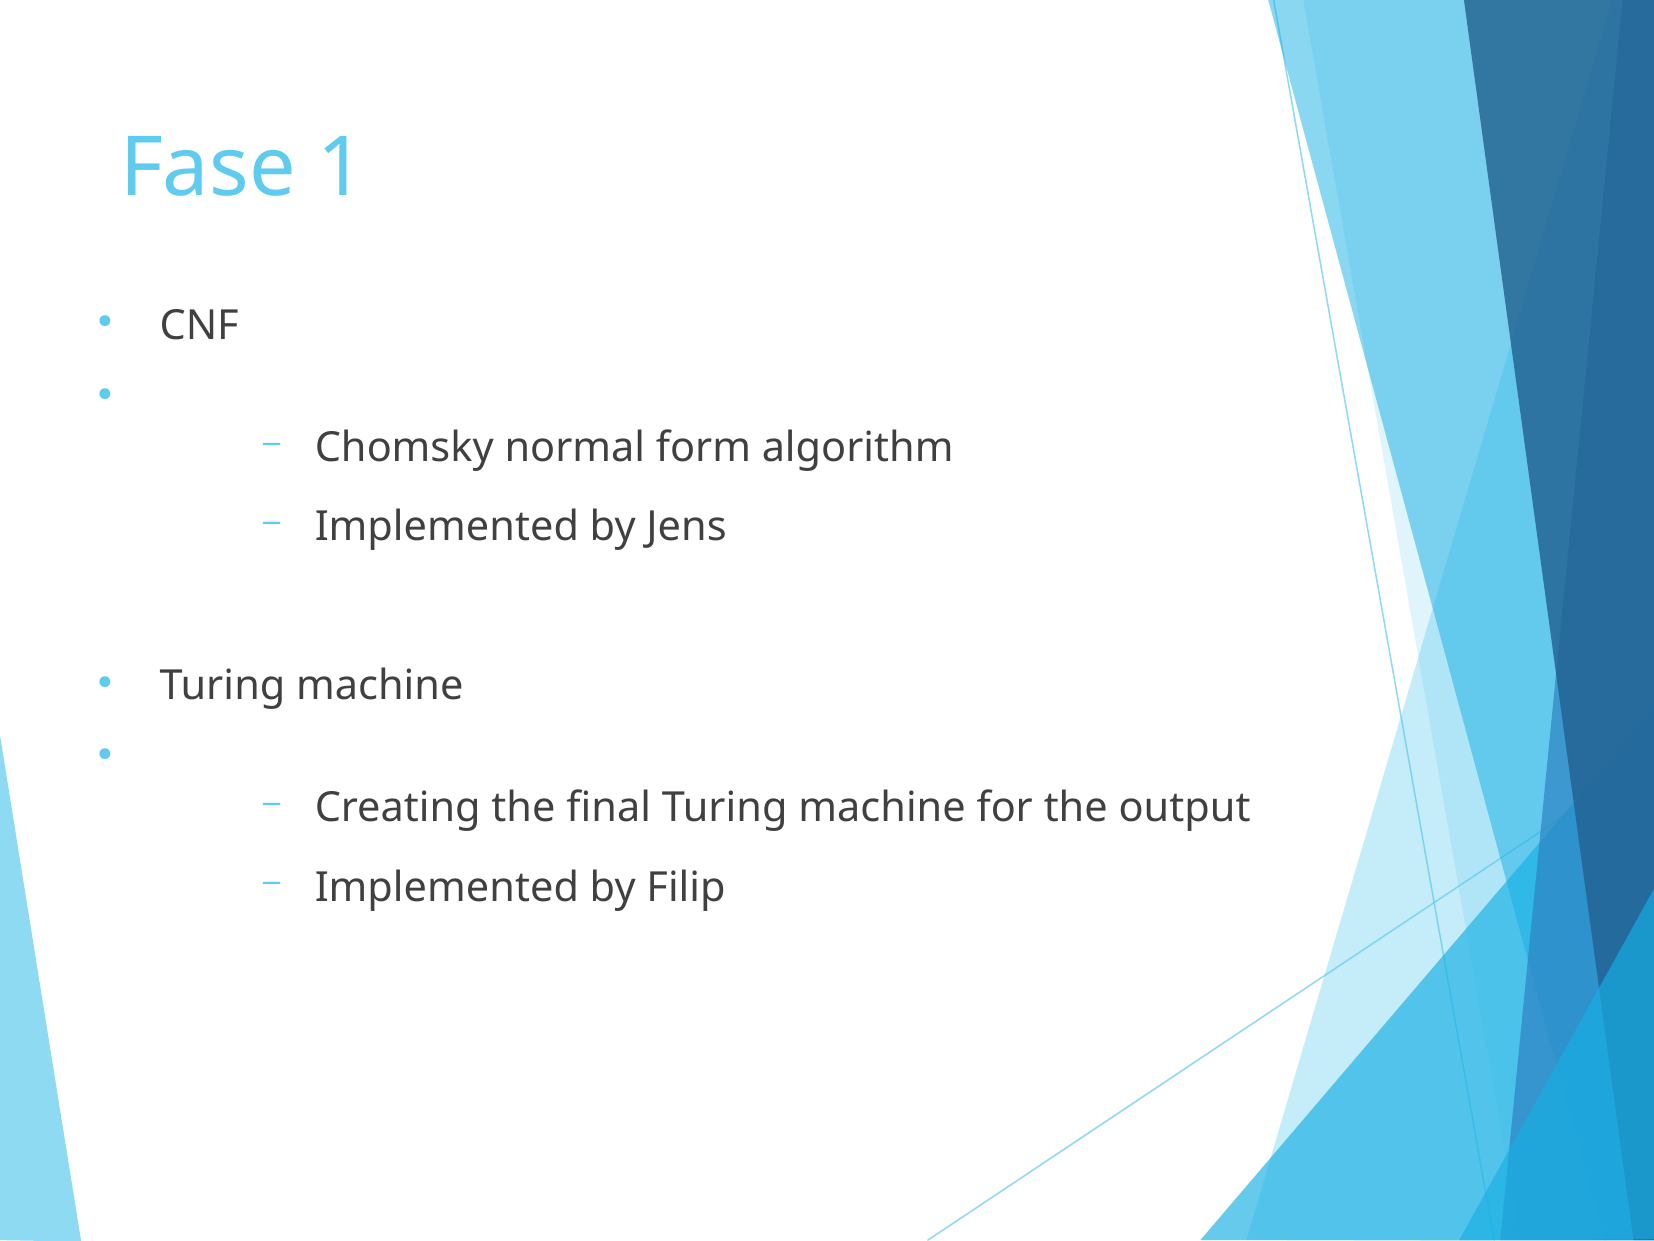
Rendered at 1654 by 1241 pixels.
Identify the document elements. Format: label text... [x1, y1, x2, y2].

title Fase 1 [105, 105, 931, 313]
list CNF Chomsky normal form algorithm Implemented by Jens Turing machine Creating the final Turing machine for the output Implemented by Filip [82, 290, 1571, 1010]
